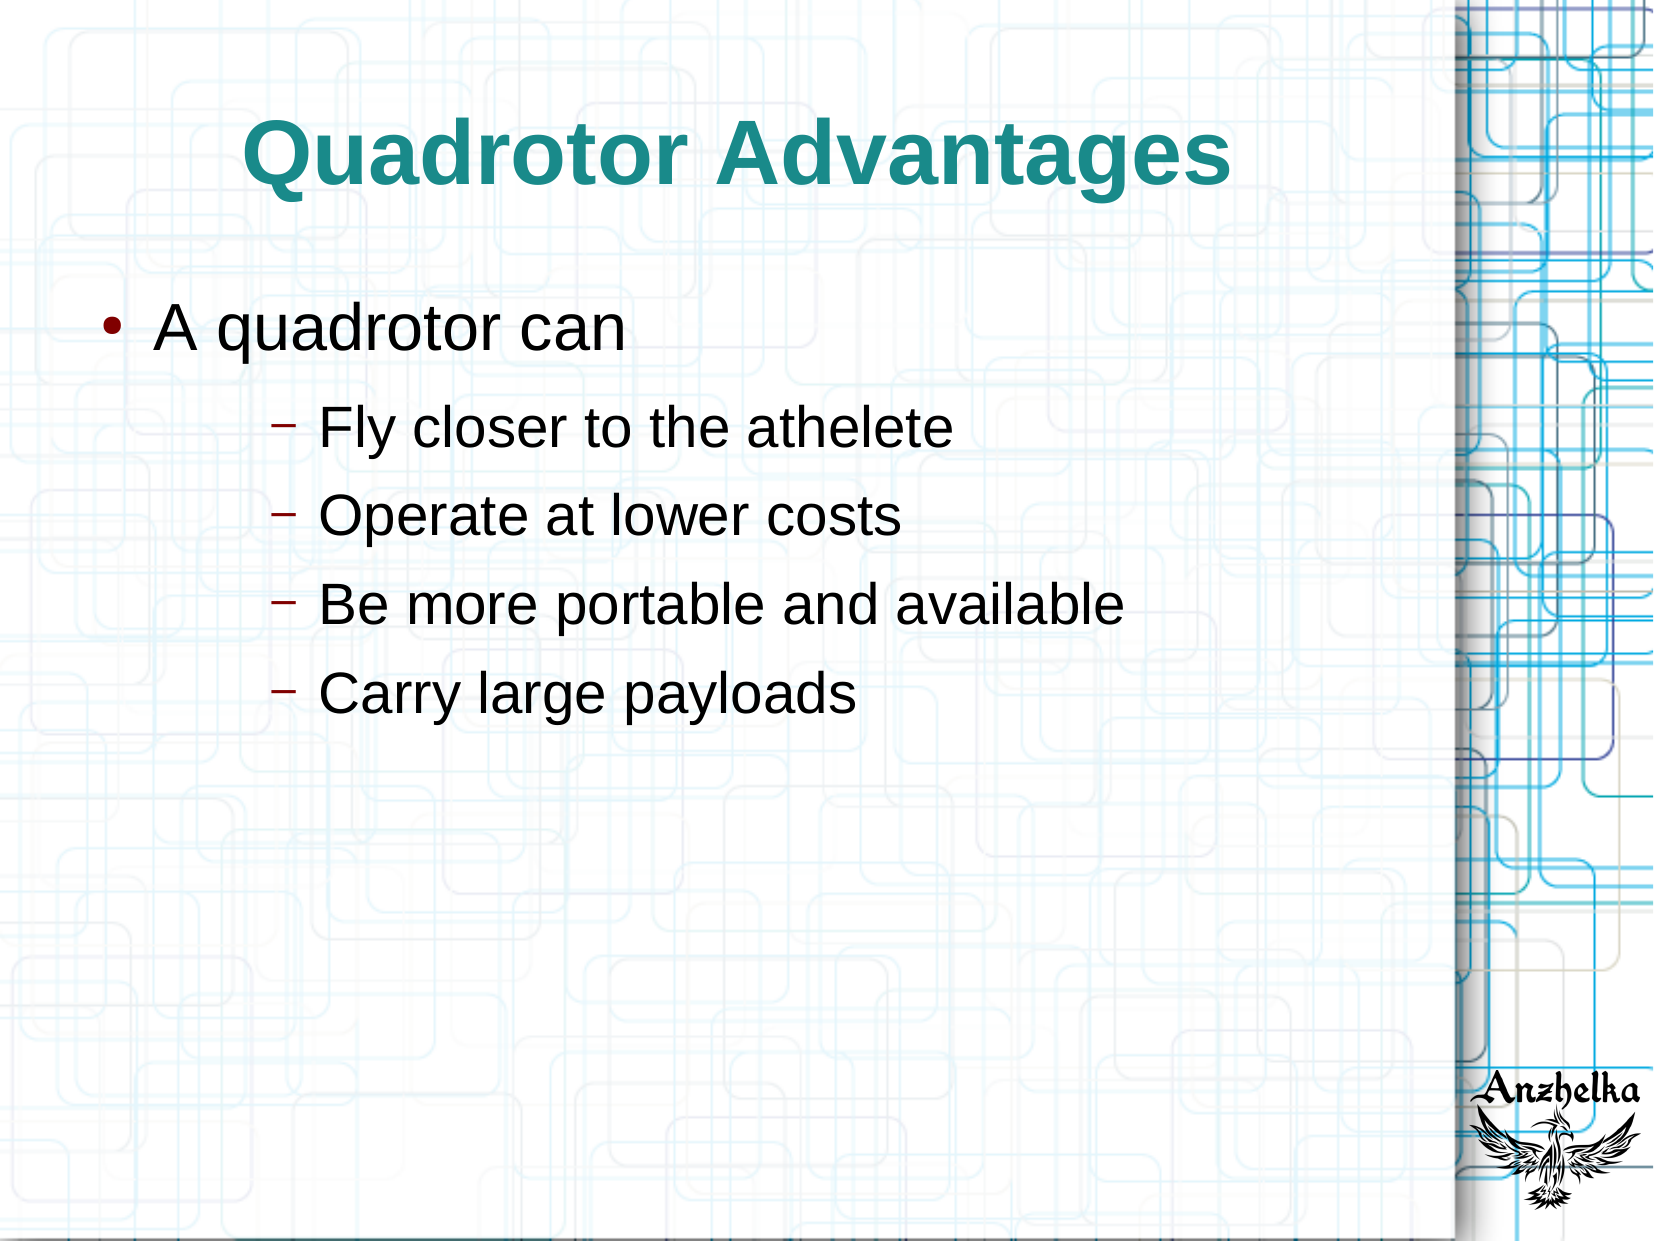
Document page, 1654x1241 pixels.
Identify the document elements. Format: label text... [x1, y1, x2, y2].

picture [0, 0, 1654, 1241]
title Quadrotor Advantages [58, 49, 1417, 257]
list A quadrotor can Fly closer to the athelete Operate at lower costs Be more portable and available Carry large payloads [82, 290, 1417, 1241]
